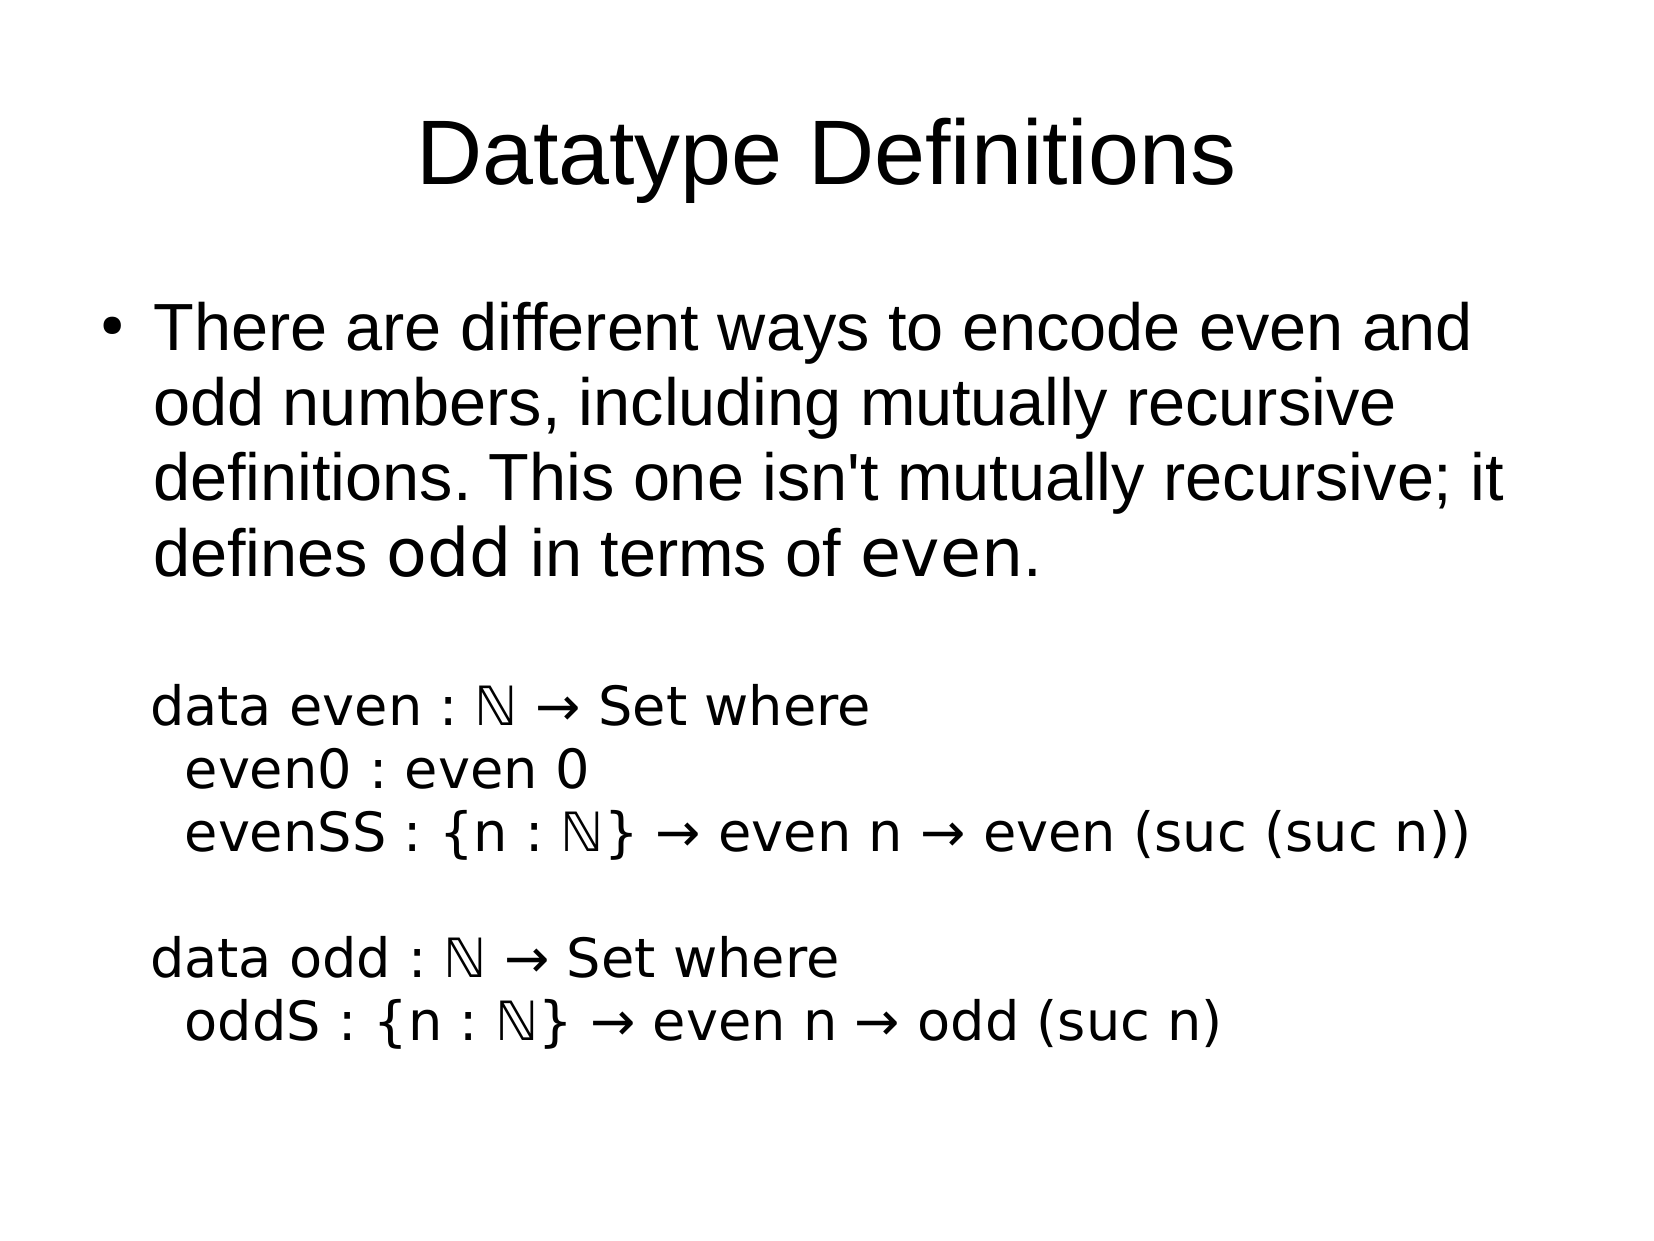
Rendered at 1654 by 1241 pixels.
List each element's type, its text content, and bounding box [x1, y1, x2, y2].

title Datatype Definitions [82, 49, 1571, 257]
list There are different ways to encode even and odd numbers, including mutually recursive definitions. This one isn't mutually recursive; it defines odd in terms of even. [82, 290, 1571, 661]
list data even : ℕ → Set where even0 : even 0 evenSS : {n : ℕ} → even n → even (suc (suc n)) data odd : ℕ → Set where oddS : {n : ℕ} → even n → odd (suc n) [150, 675, 1546, 1201]
